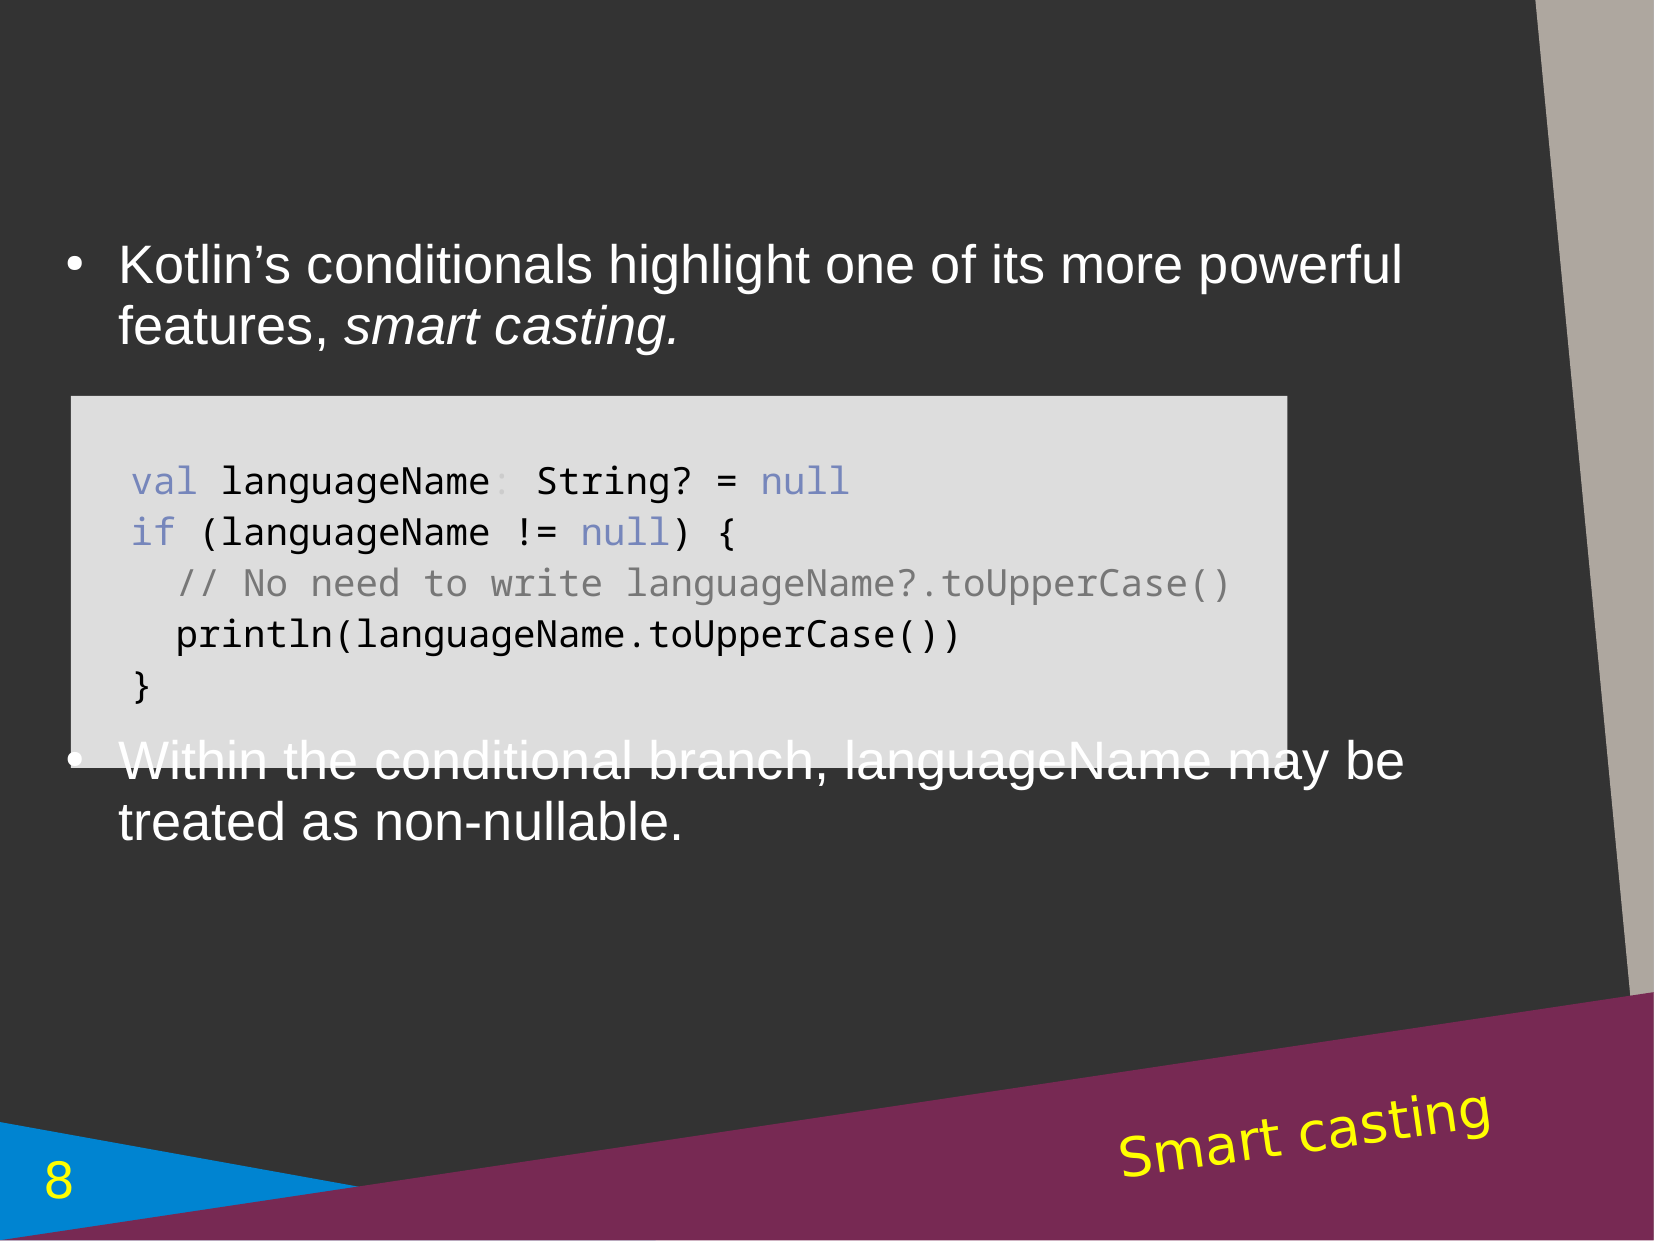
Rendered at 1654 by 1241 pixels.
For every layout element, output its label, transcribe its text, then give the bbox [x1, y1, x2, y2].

list Kotlin’s conditionals highlight one of its more powerful features, smart casting. [47, 200, 1536, 390]
title Smart casting [956, 995, 1654, 1241]
list Within the conditional branch, languageName may be treated as non-nullable. [47, 696, 1536, 886]
text_box val languageName: String? = null if (languageName != null) { // No need to write languageName?.toUpperCase() println(languageName.toUpperCase()) } [70, 395, 1288, 674]
